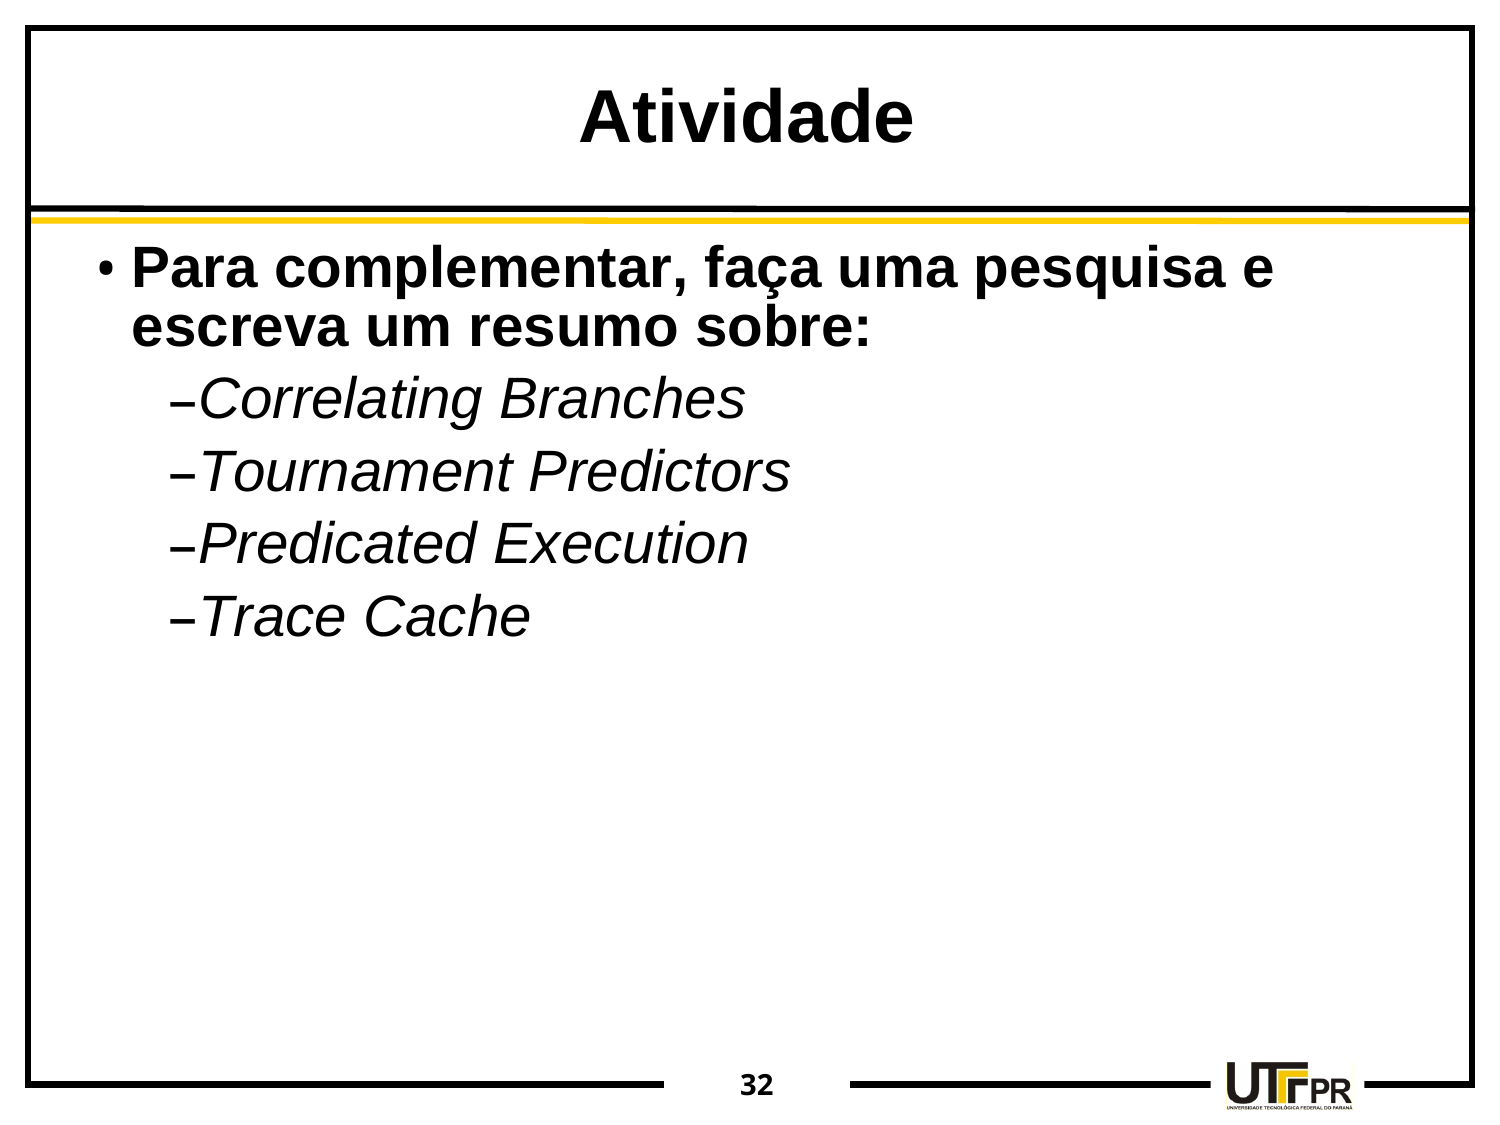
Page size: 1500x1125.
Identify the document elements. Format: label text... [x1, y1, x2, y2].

picture [1226, 1062, 1353, 1110]
list Para complementar, faça uma pesquisa e escreva um resumo sobre: Correlating Branches Tournament Predictors Predicated Execution Trace Cache [43, 233, 1398, 901]
title Atividade [23, 35, 1471, 201]
